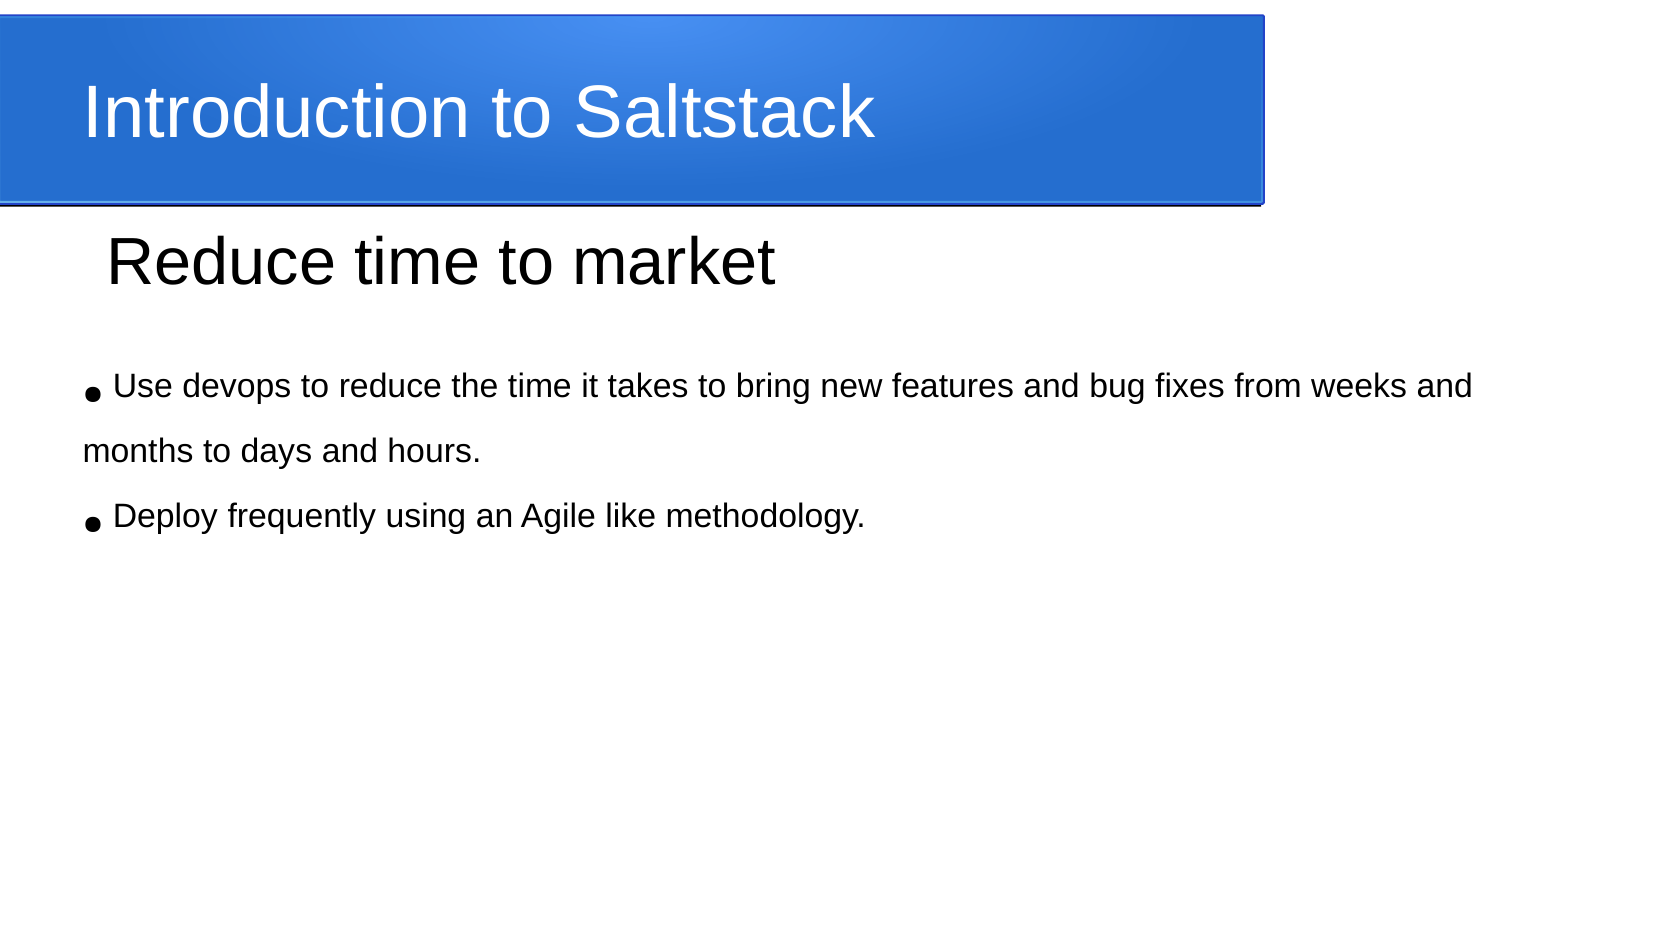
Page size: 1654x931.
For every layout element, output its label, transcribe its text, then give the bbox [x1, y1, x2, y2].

title Introduction to Saltstack [82, 35, 1235, 189]
subtitle Reduce time to market Use devops to reduce the time it takes to bring new features and bug fixes from weeks and months to days and hours. Deploy frequently using an Agile like methodology. [82, 224, 1571, 764]
